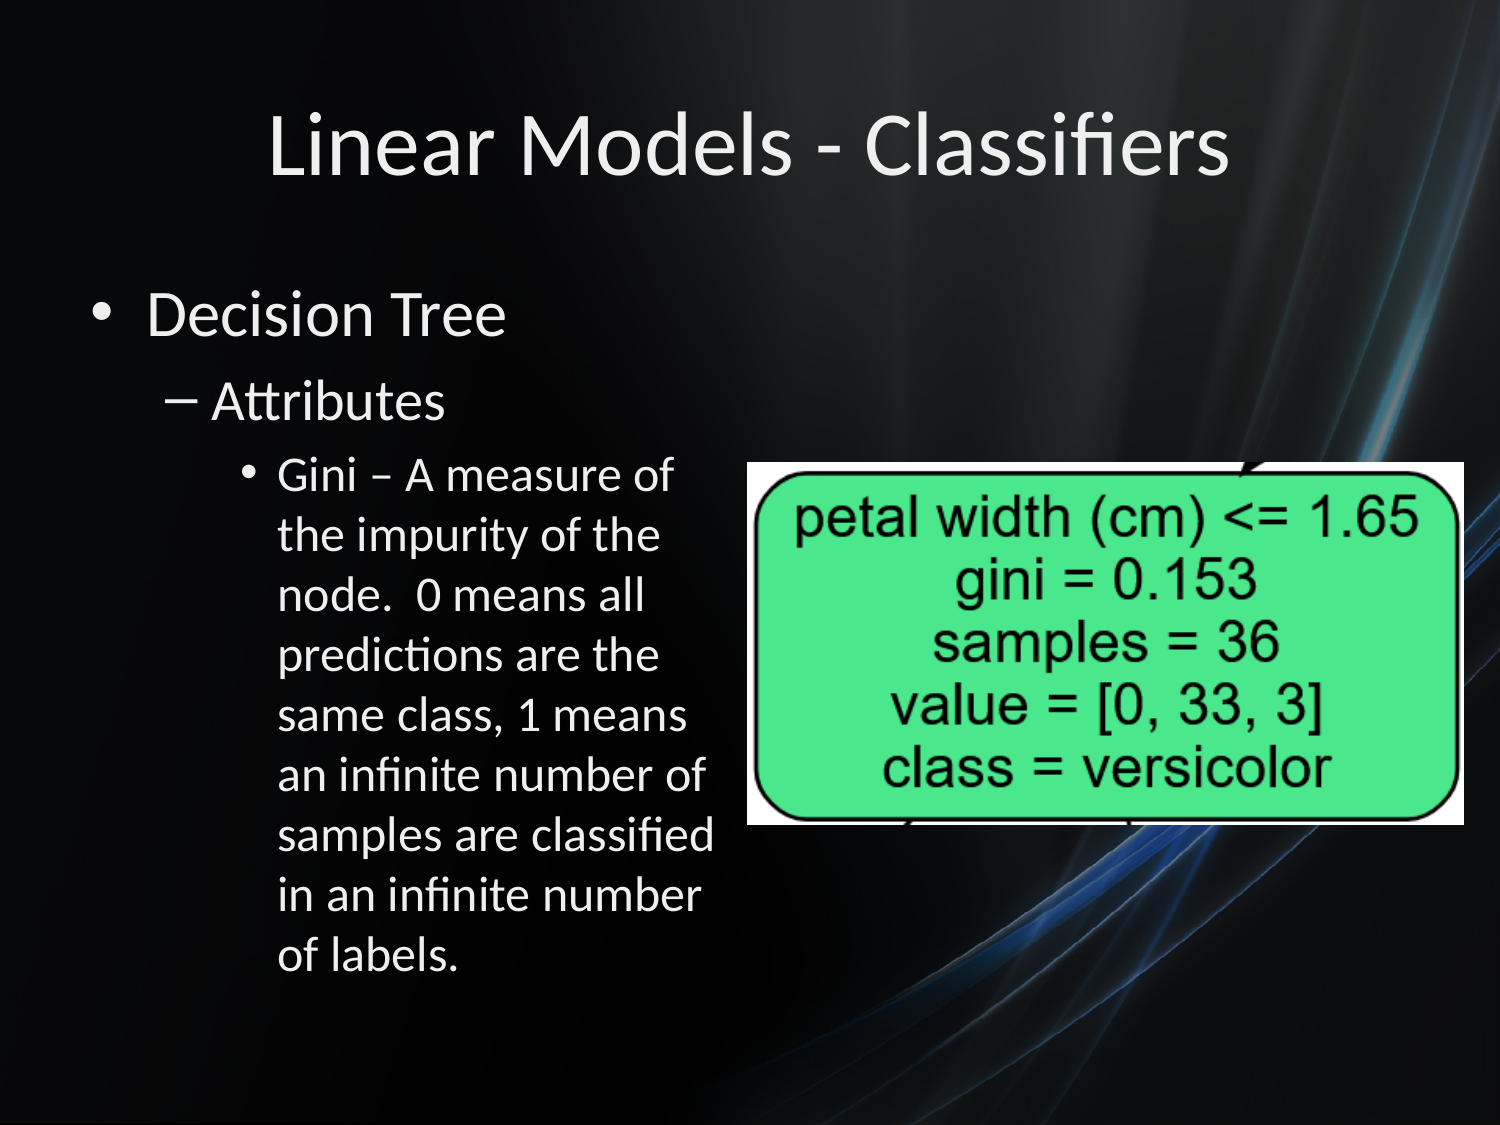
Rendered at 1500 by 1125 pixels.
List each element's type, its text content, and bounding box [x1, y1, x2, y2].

list Decision Tree Attributes Gini – A measure of the impurity of the node. 0 means all predictions are the same class, 1 means an infinite number of samples are classified in an infinite number of labels. [75, 262, 738, 1005]
picture [0, 0, 1500, 1125]
title Linear Models - Classifiers [75, 45, 1425, 233]
